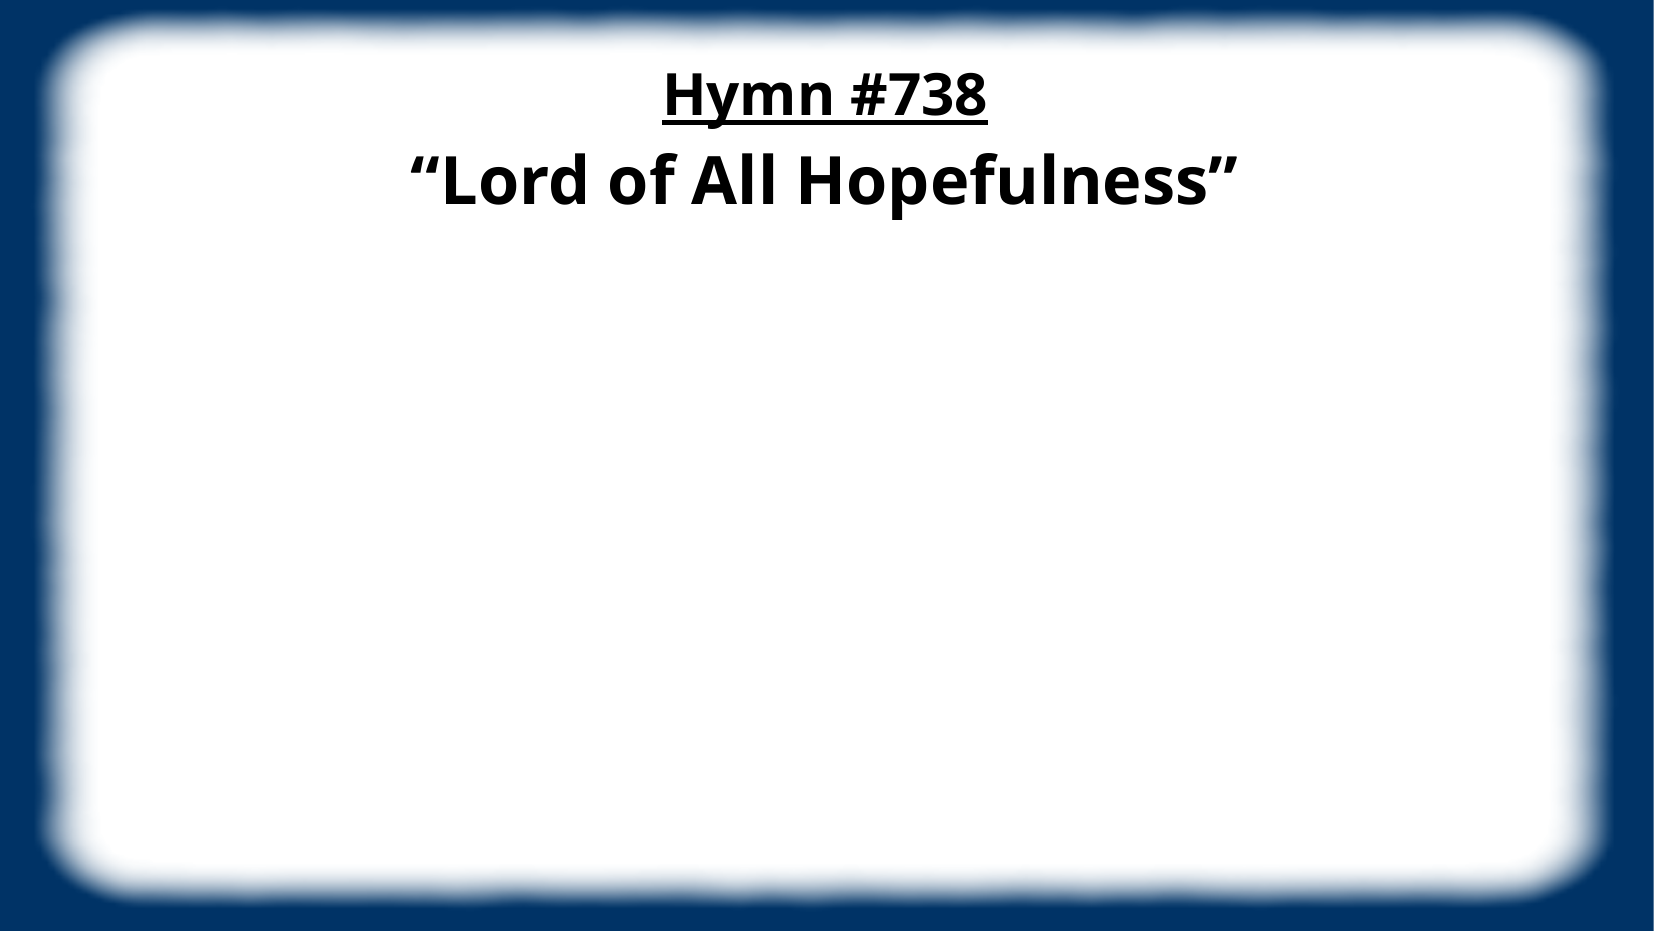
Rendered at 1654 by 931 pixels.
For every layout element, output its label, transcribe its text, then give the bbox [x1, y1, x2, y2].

text_box Hymn #738 “Lord of All Hopefulness” [75, 46, 1576, 228]
picture [0, 0, 1654, 931]
